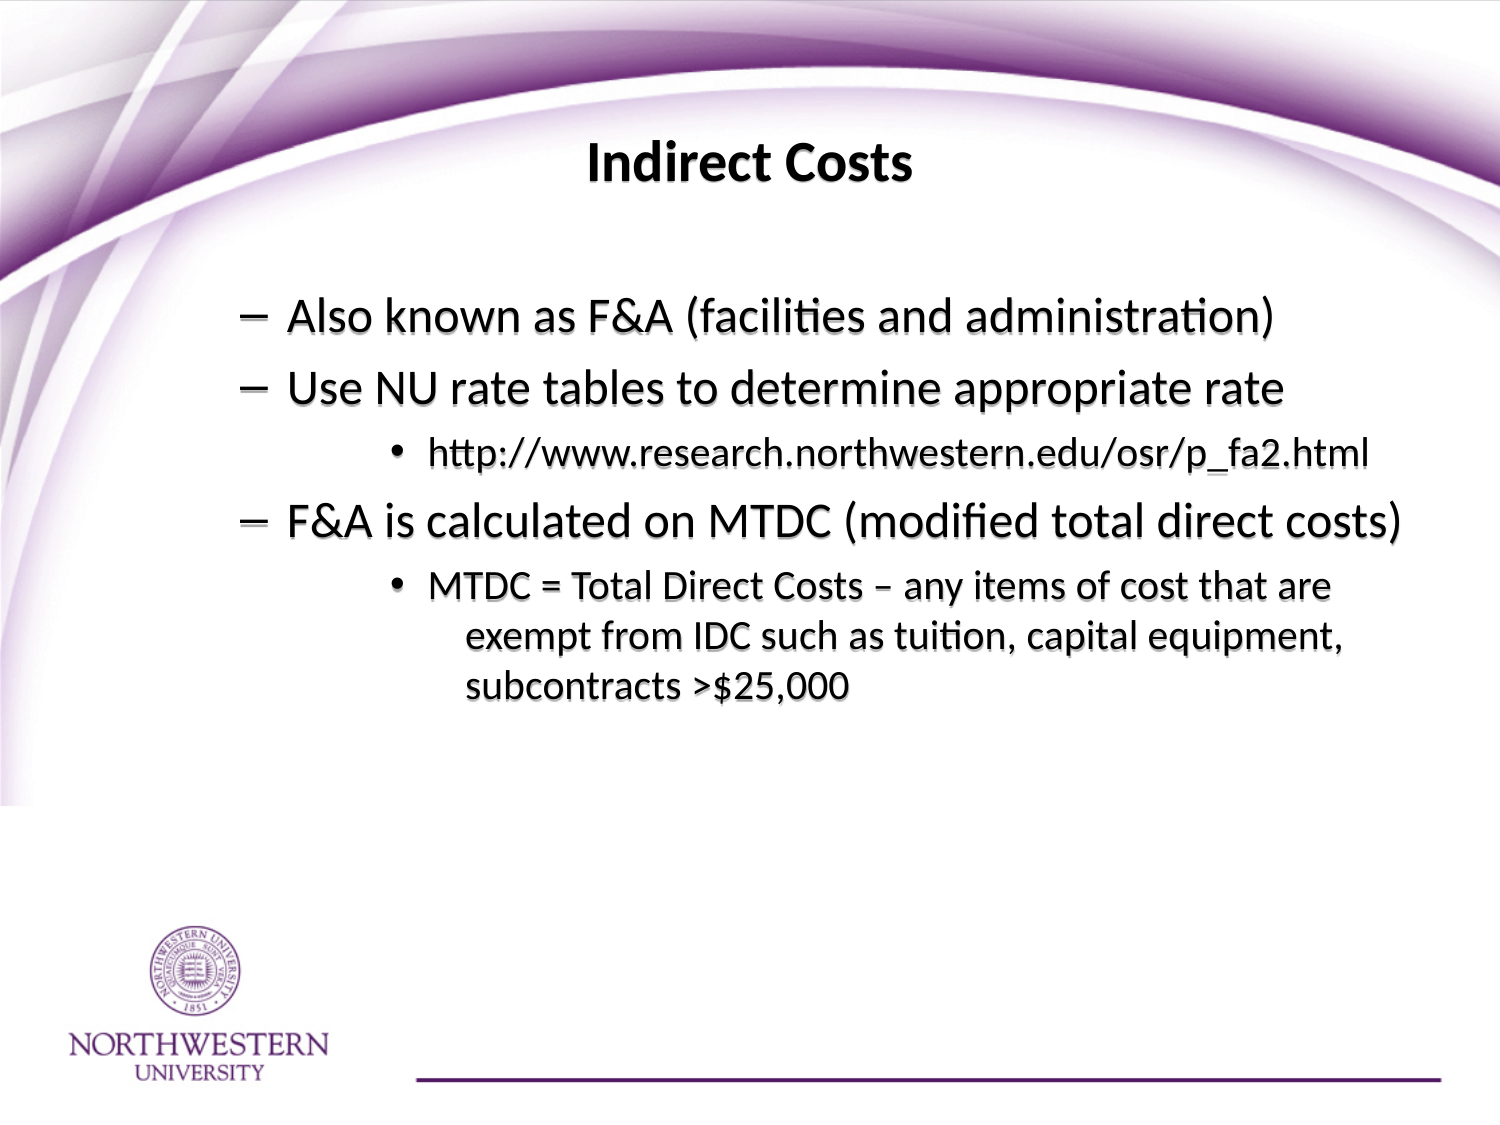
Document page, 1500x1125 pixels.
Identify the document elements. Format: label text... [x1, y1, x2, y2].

list Also known as F&A (facilities and administration) Use NU rate tables to determine appropriate rate http://www.research.northwestern.edu/osr/p_fa2.html F&A is calculated on MTDC (modified total direct costs) MTDC = Total Direct Costs – any items of cost that are exempt from IDC such as tuition, capital equipment, subcontracts >$25,000 [75, 274, 1426, 912]
title Indirect Costs [75, 101, 1426, 215]
